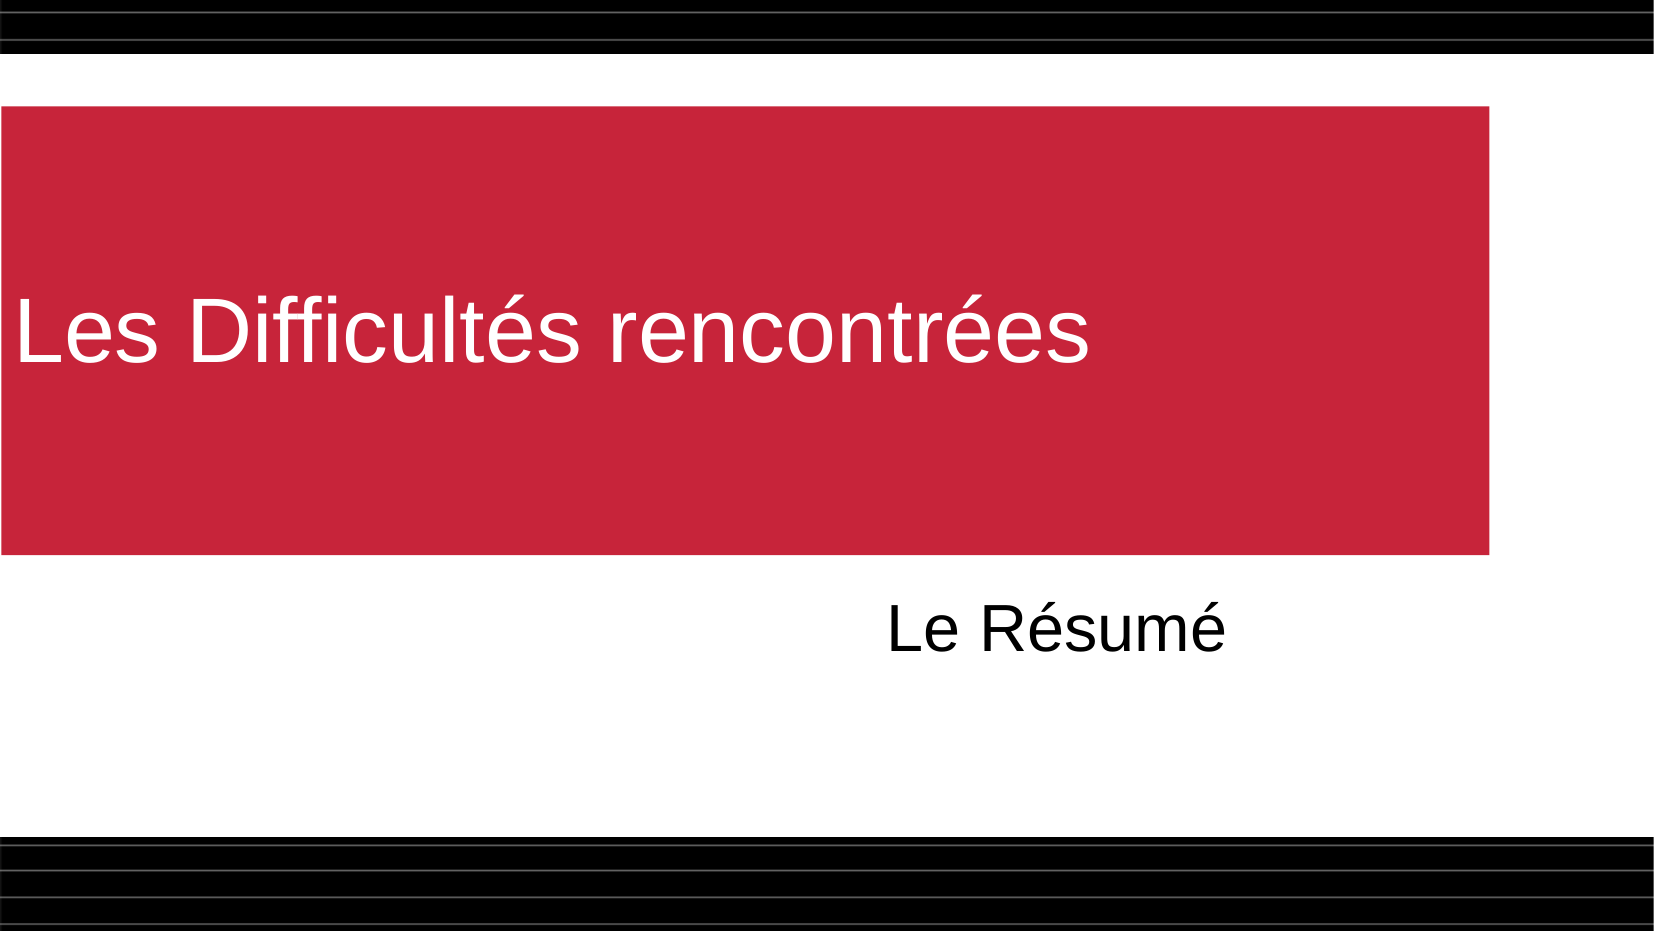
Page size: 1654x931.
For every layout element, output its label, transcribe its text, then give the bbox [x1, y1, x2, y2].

picture [0, 837, 1654, 931]
picture [0, 0, 1654, 54]
subtitle Le Résumé [625, 590, 1489, 804]
title Les Difficultés rencontrées [1, 106, 1490, 556]
